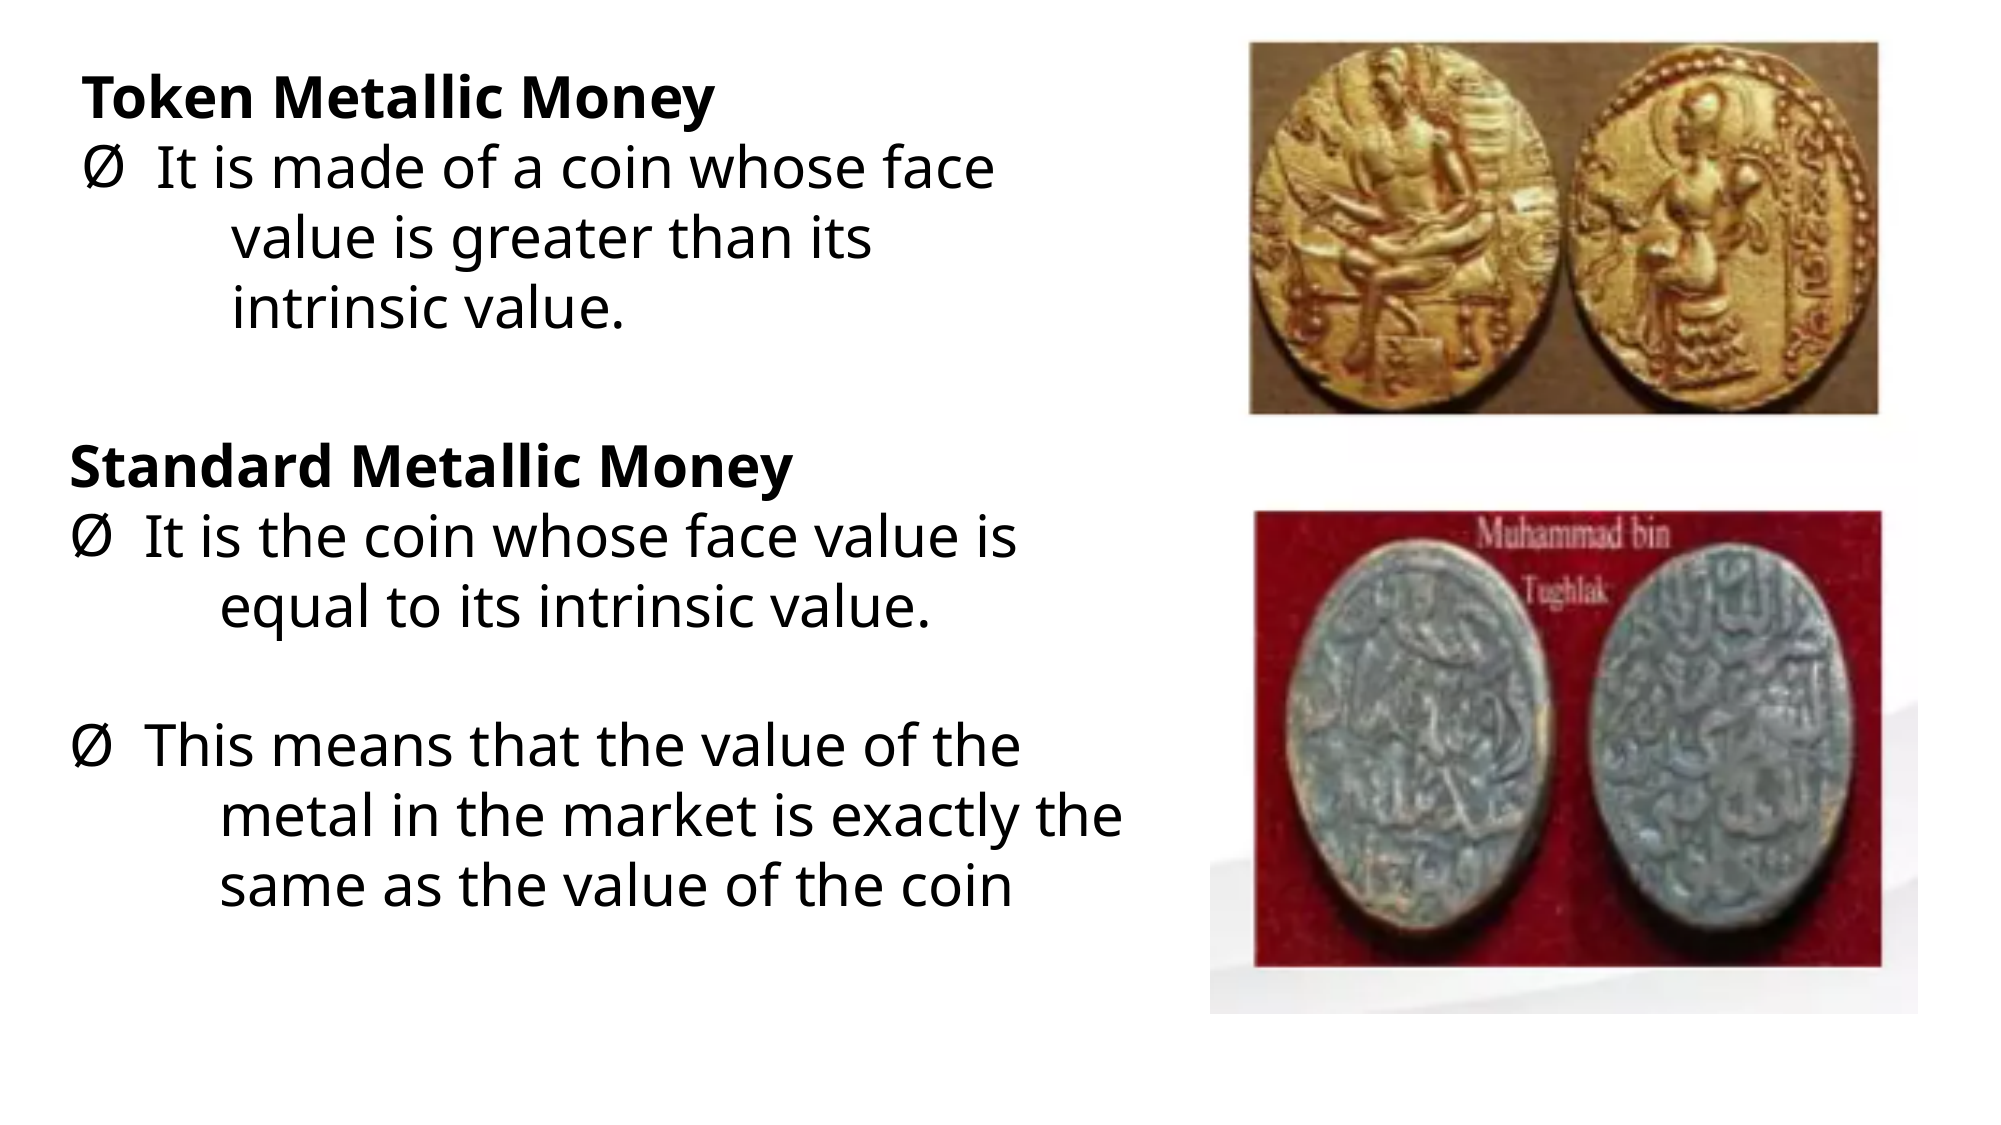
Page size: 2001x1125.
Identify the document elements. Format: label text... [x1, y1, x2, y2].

text_box Standard Metallic Money It is the coin whose face value is equal to its intrinsic value. This means that the value of the metal in the market is exactly the same as the value of the coin [54, 421, 1184, 932]
text_box Token Metallic Money It is made of a coin whose face value is greater than its intrinsic value. [66, 52, 1079, 351]
picture [1160, 13, 1918, 463]
picture [1210, 486, 1918, 1015]
